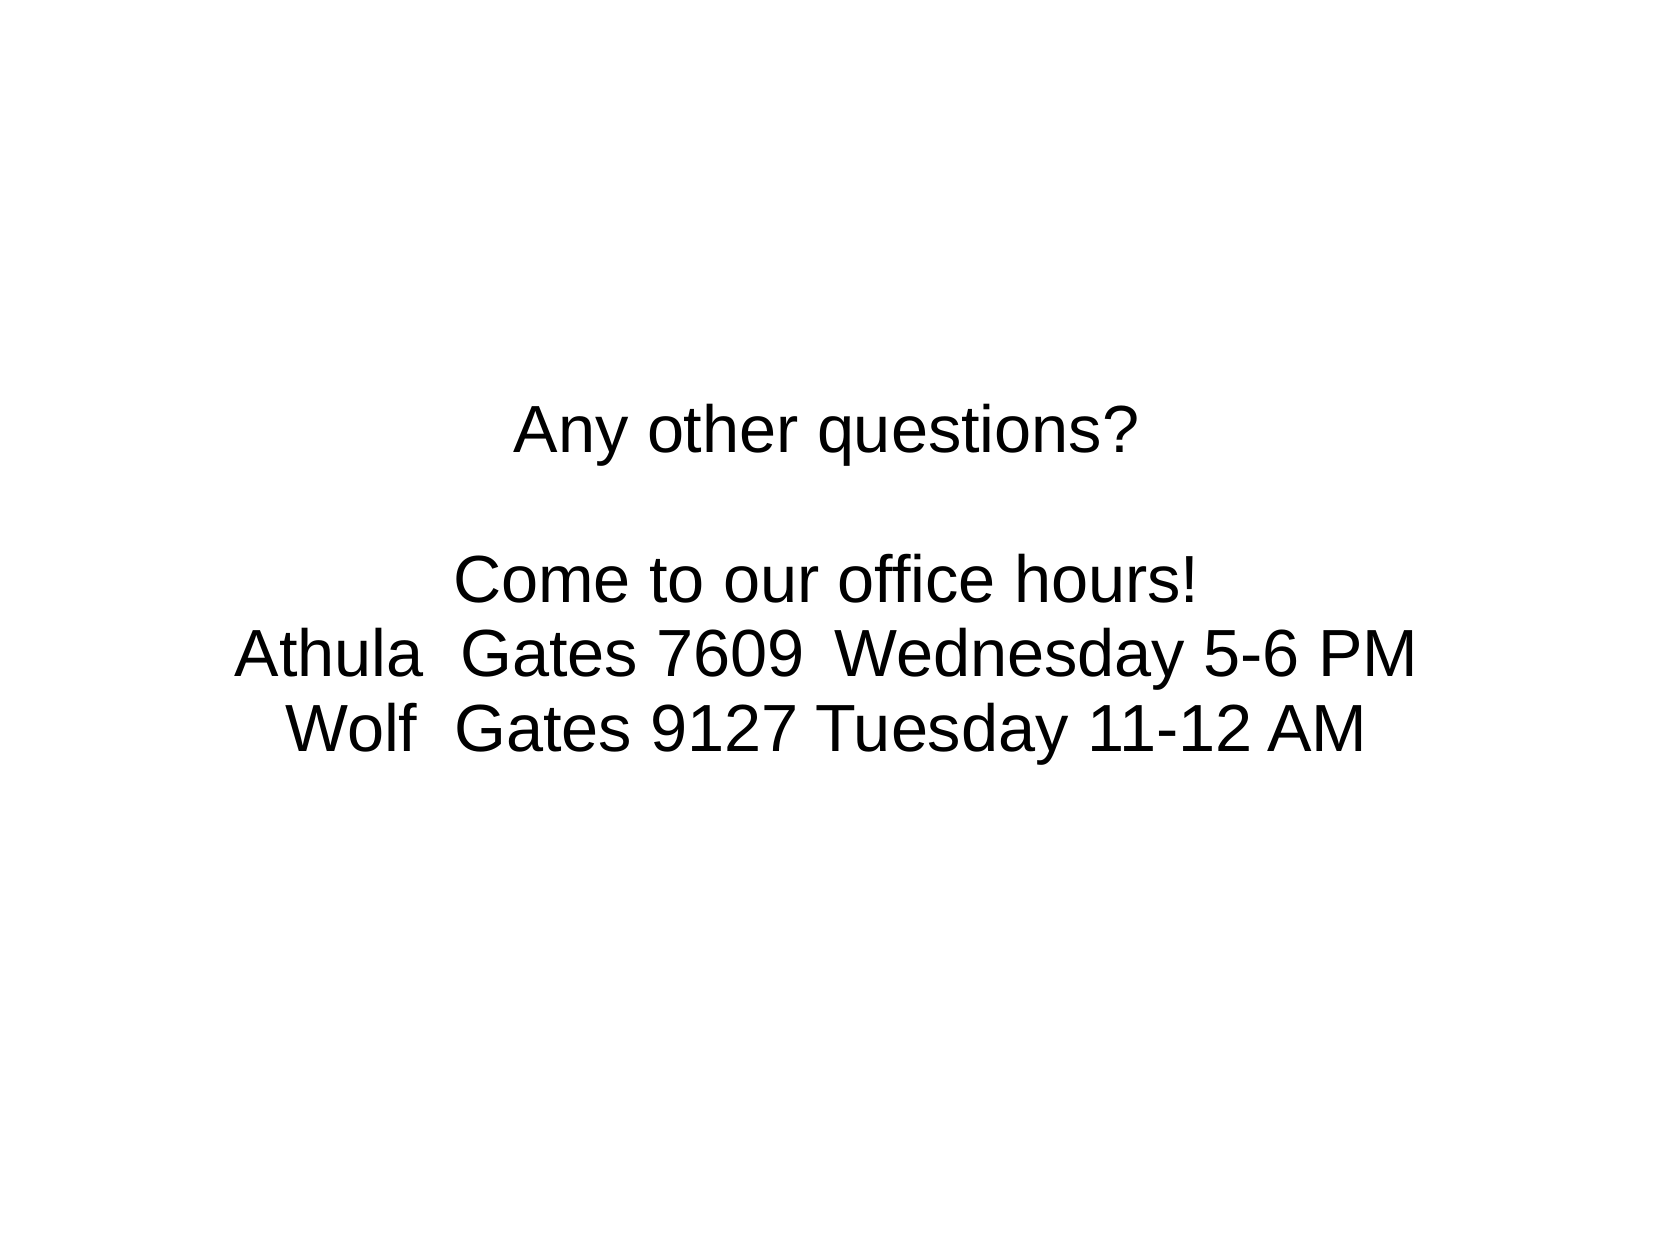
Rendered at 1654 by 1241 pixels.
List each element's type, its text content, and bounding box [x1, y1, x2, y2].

subtitle Any other questions? Come to our office hours! Athula Gates 7609 Wednesday 5-6 PM Wolf Gates 9127 Tuesday 11-12 AM [82, 56, 1571, 1102]
